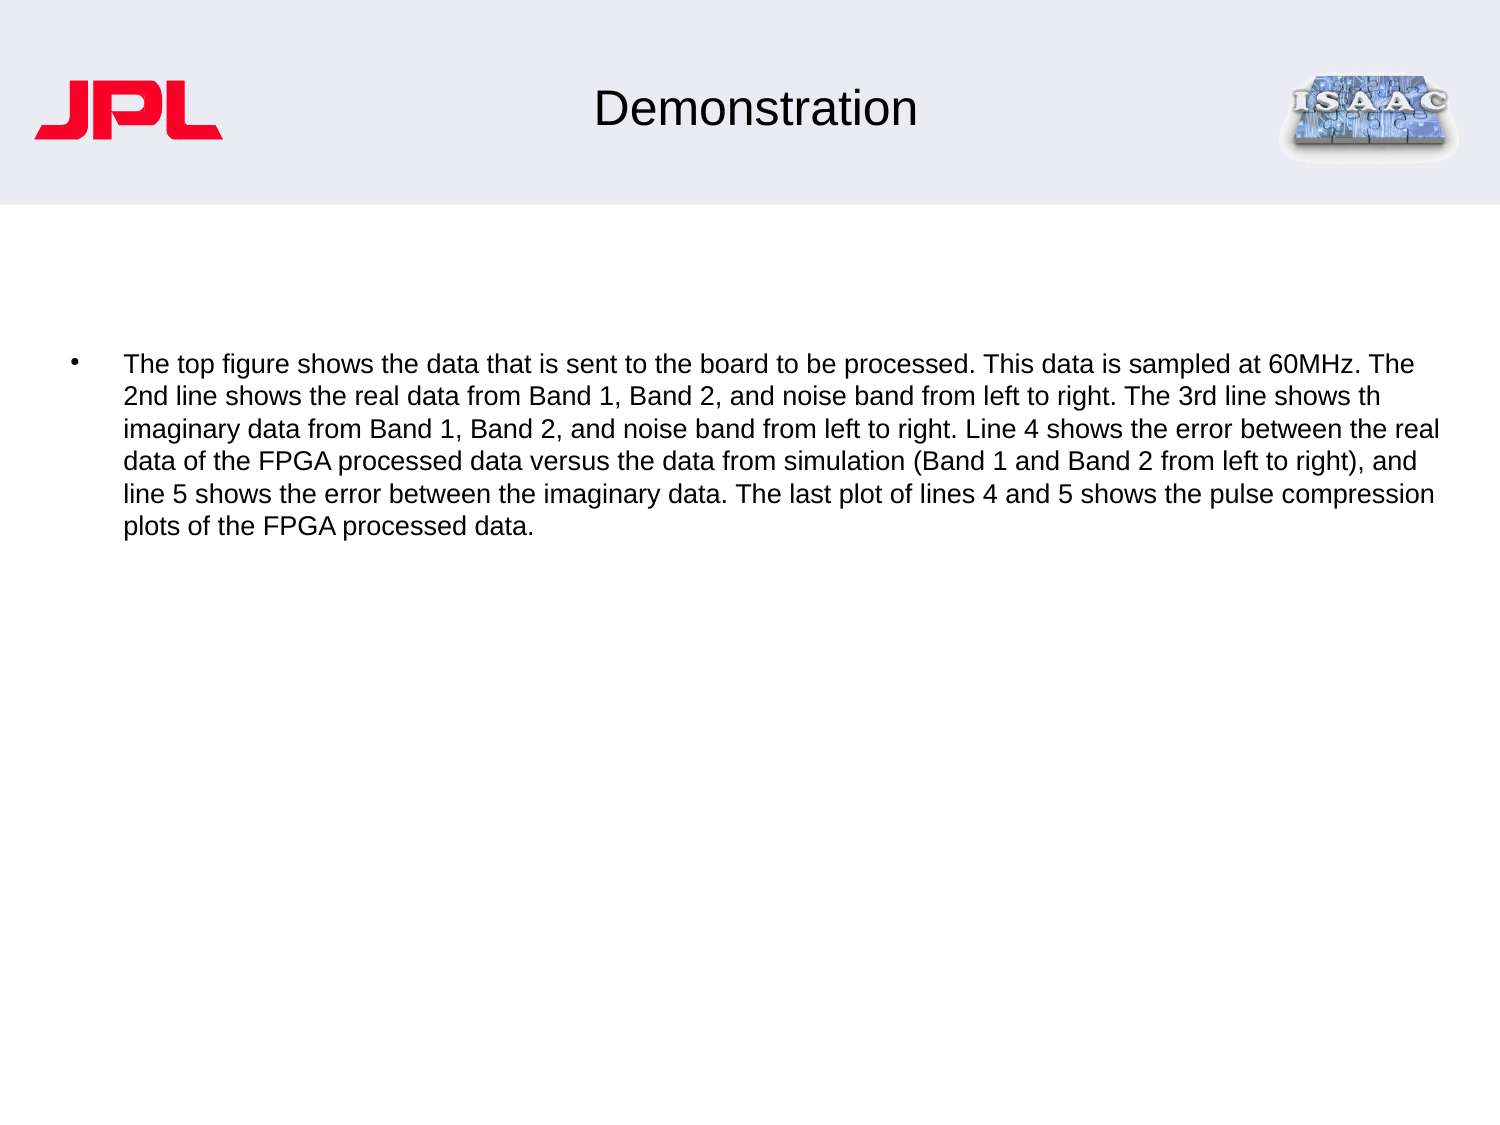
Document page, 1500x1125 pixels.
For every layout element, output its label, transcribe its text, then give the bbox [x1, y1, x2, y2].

list The top figure shows the data that is sent to the board to be processed. This data is sampled at 60MHz. The 2nd line shows the real data from Band 1, Band 2, and noise band from left to right. The 3rd line shows th imaginary data from Band 1, Band 2, and noise band from left to right. Line 4 shows the error between the real data of the FPGA processed data versus the data from simulation (Band 1 and Band 2 from left to right), and line 5 shows the error between the imaginary data. The last plot of lines 4 and 5 shows the pulse compression plots of the FPGA processed data. [37, 331, 1475, 979]
title Demonstration [225, 0, 1288, 188]
picture [1288, 49, 1463, 168]
